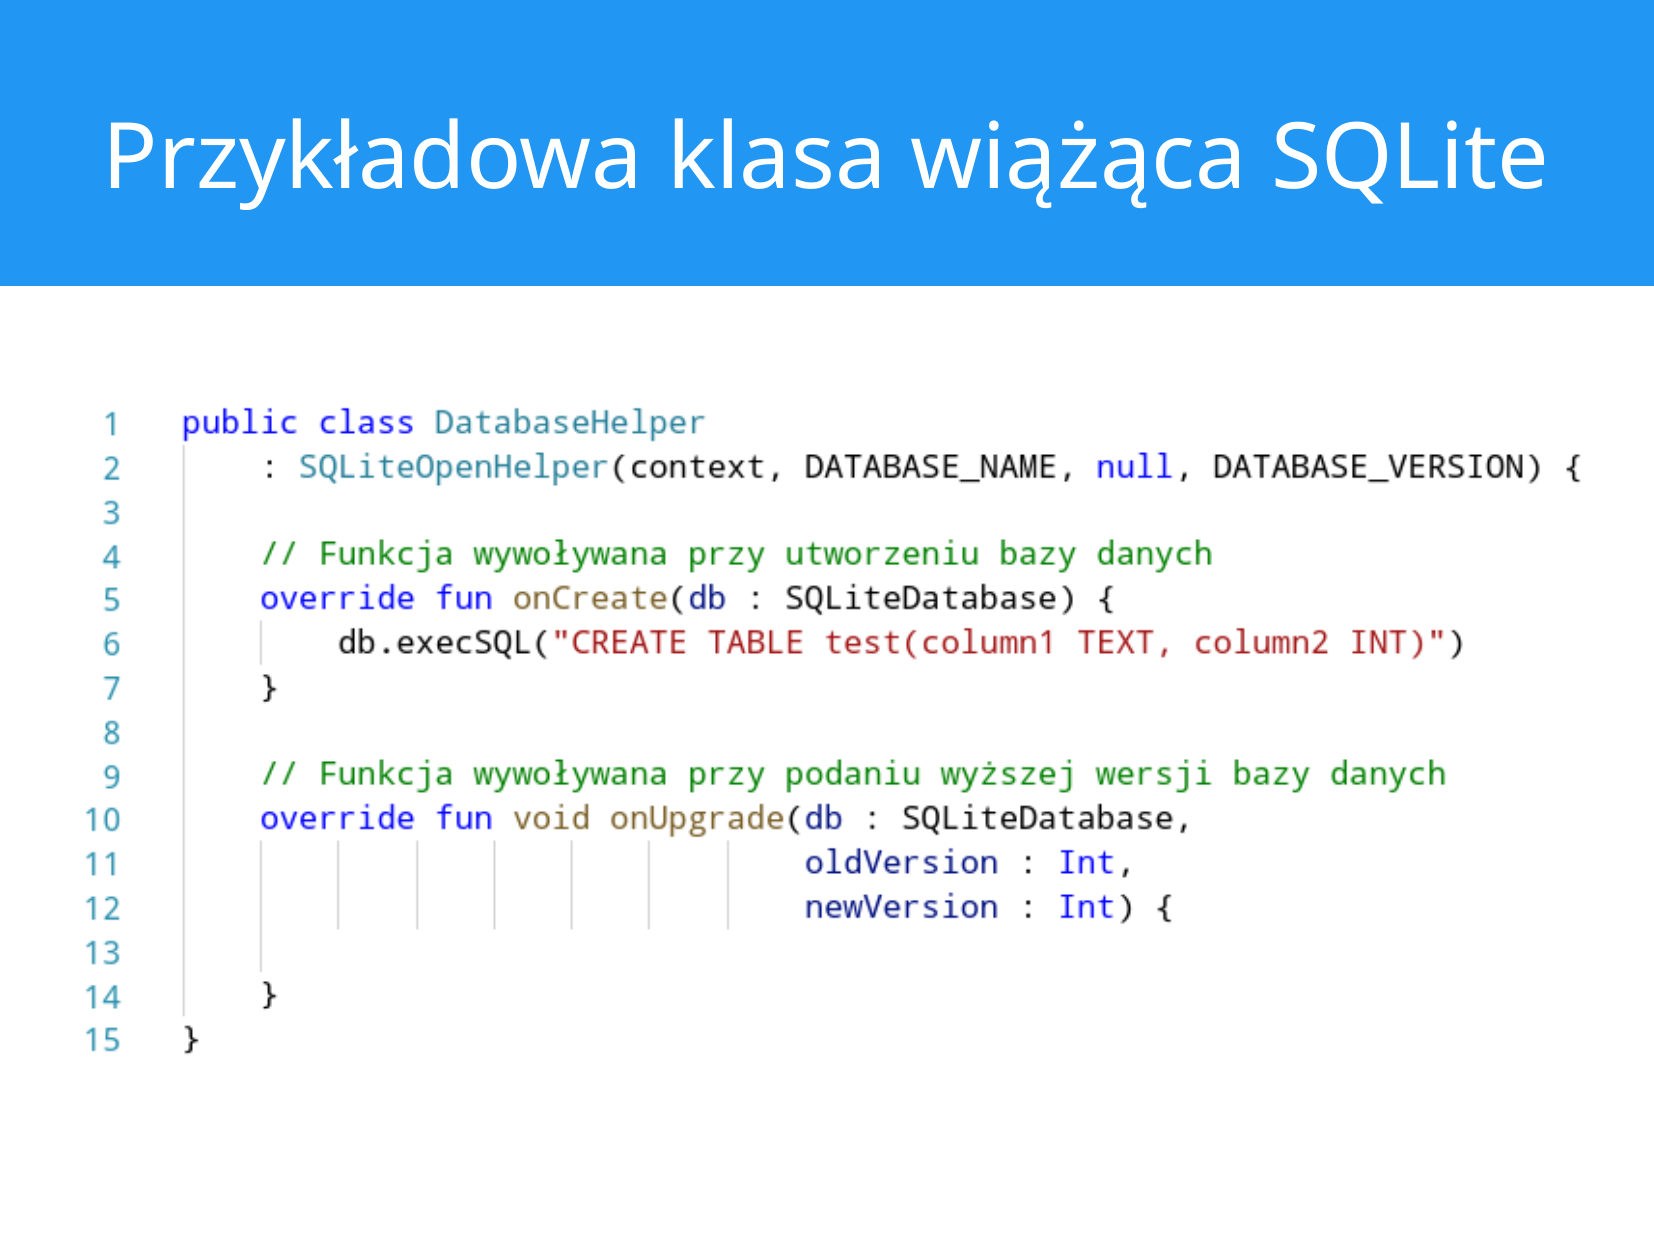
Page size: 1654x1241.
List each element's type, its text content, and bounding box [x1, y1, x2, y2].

picture [23, 401, 1598, 1063]
title Przykładowa klasa wiążąca SQLite [82, 45, 1571, 260]
